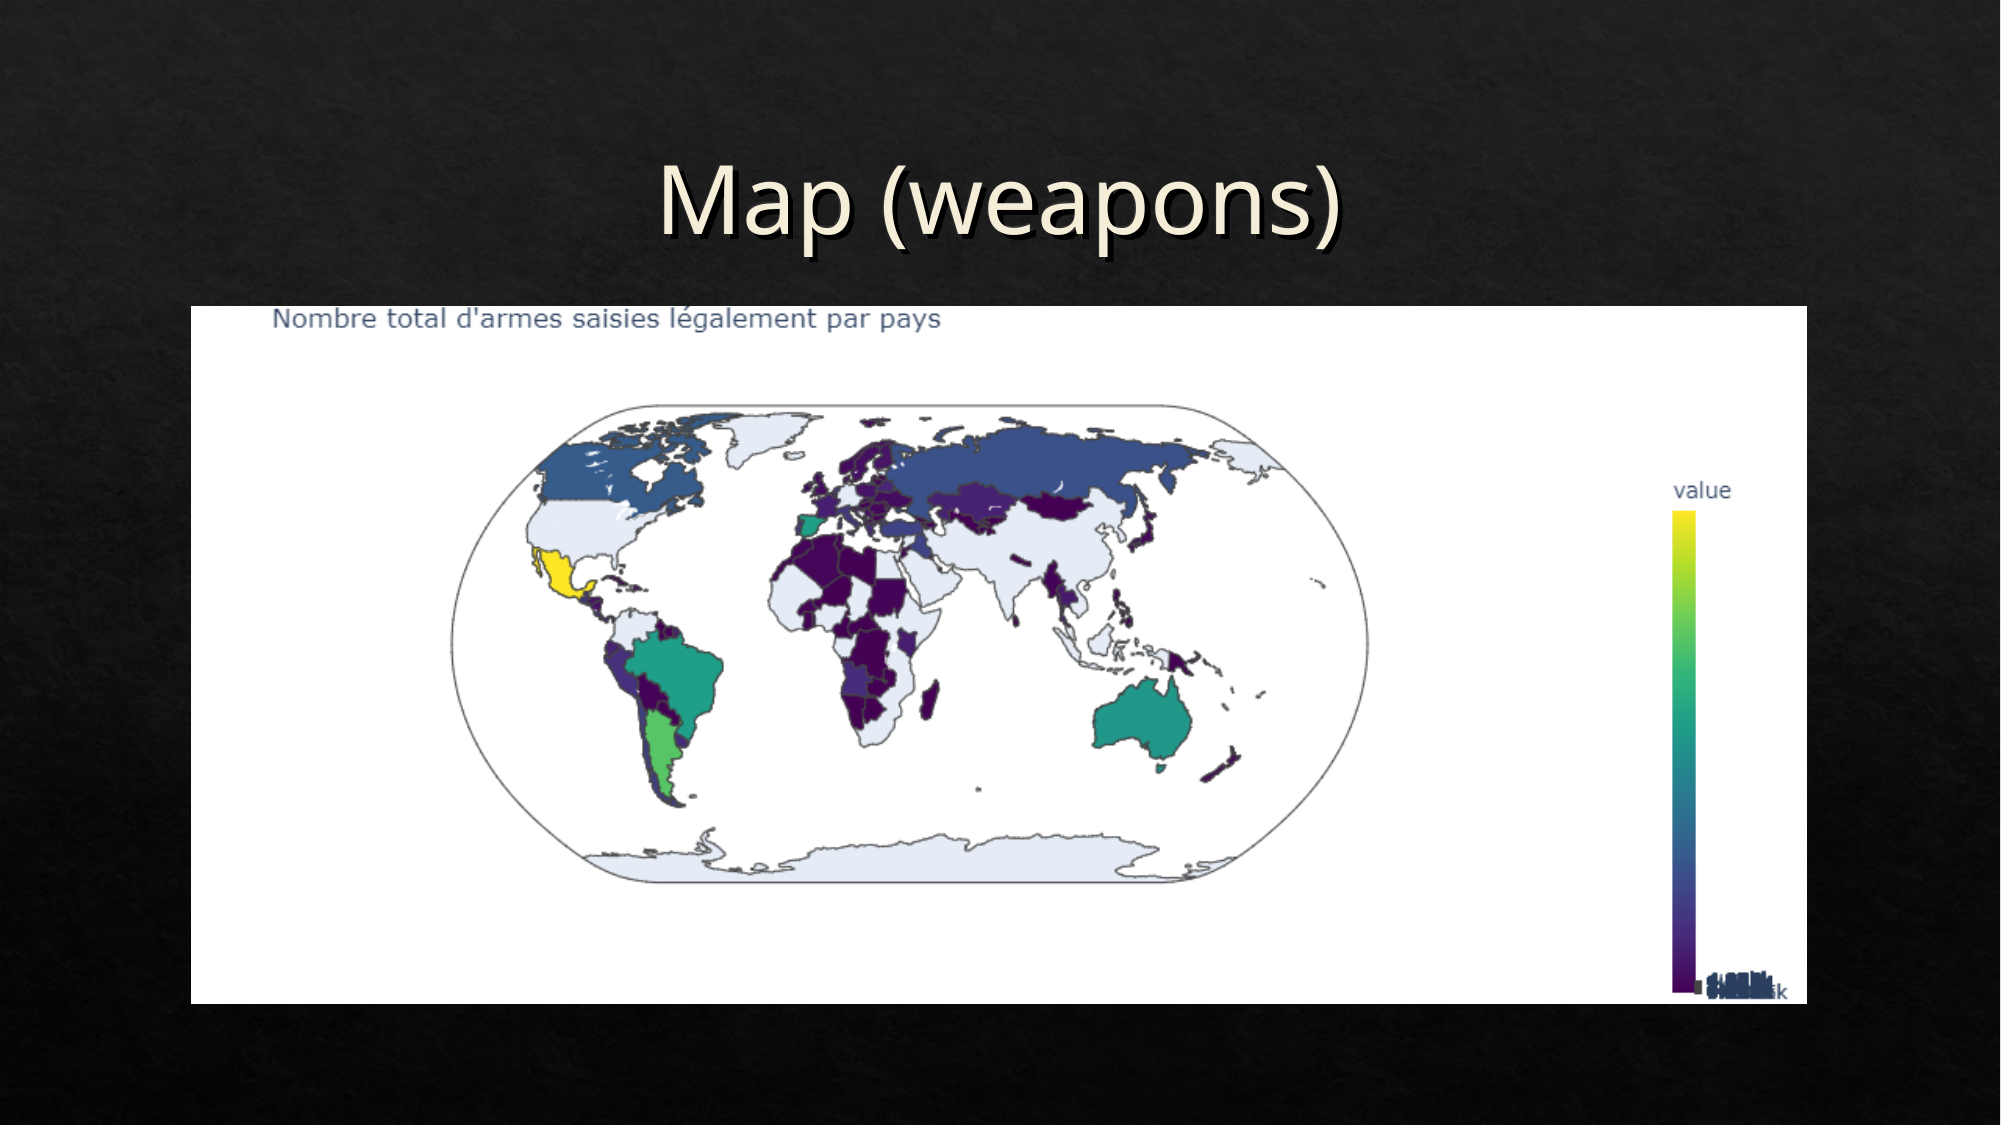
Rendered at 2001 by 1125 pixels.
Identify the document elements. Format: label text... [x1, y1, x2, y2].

title Map (weapons) [149, 99, 1849, 307]
picture [191, 306, 1807, 1004]
